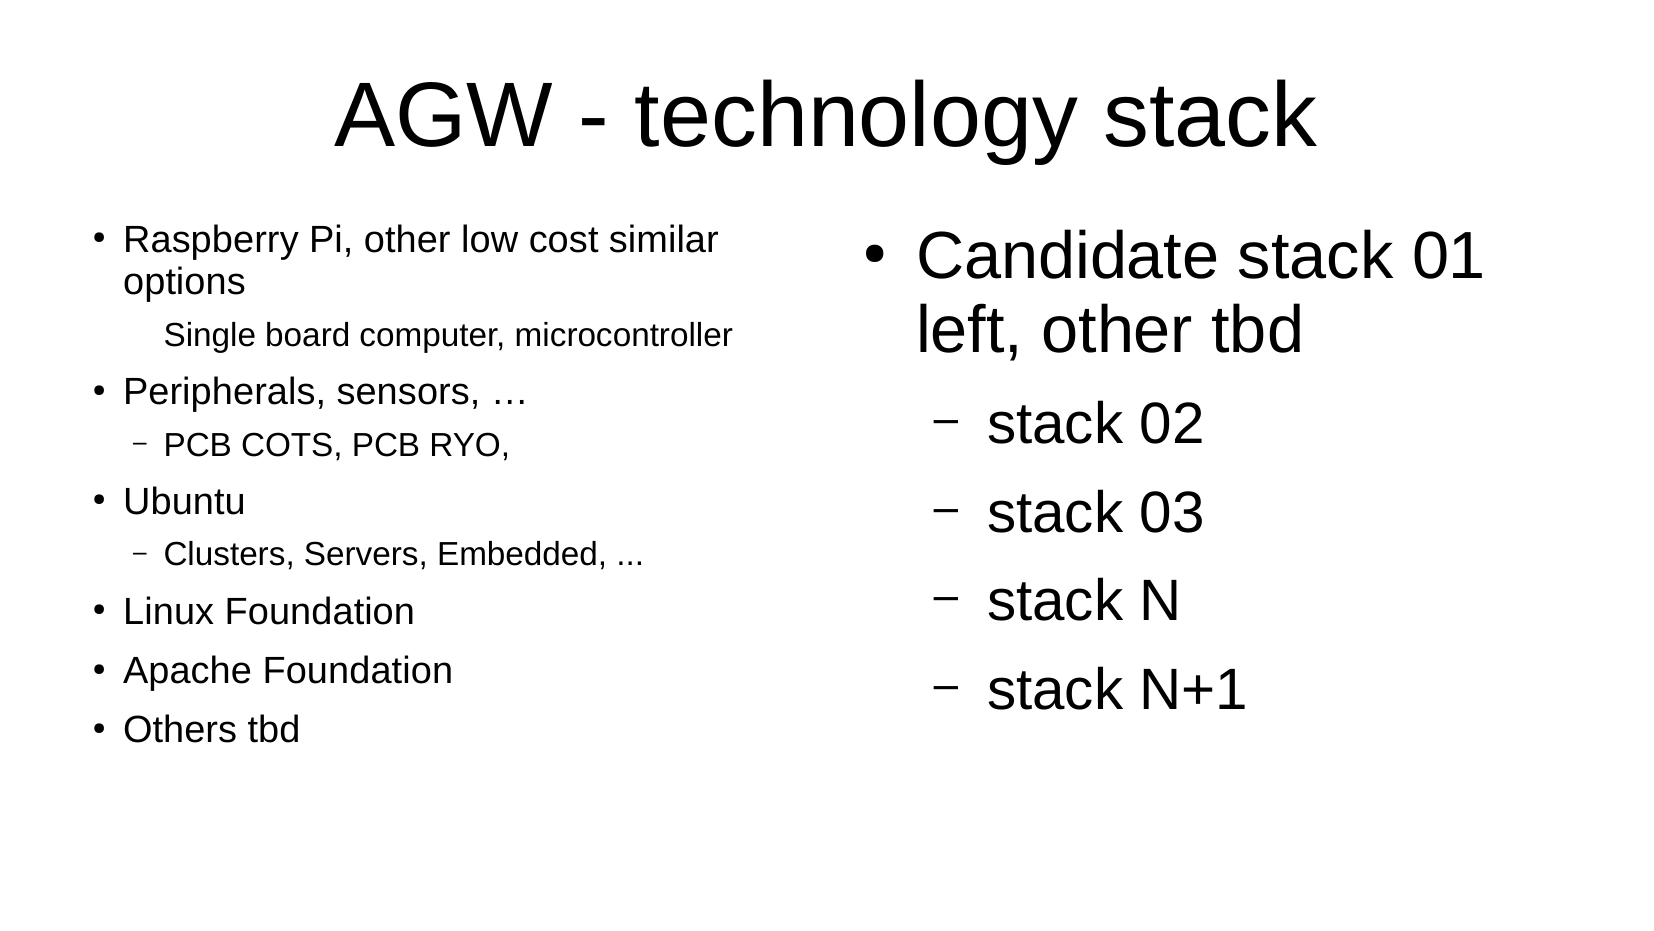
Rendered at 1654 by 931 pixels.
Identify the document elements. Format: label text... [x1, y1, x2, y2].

title AGW - technology stack [82, 37, 1571, 193]
list Candidate stack 01 left, other tbd stack 02 stack 03 stack N stack N+1 [845, 217, 1572, 758]
list Raspberry Pi, other low cost similar options Single board computer, microcontroller Peripherals, sensors, … PCB COTS, PCB RYO, Ubuntu Clusters, Servers, Embedded, ... Linux Foundation Apache Foundation Others tbd [82, 217, 809, 758]
